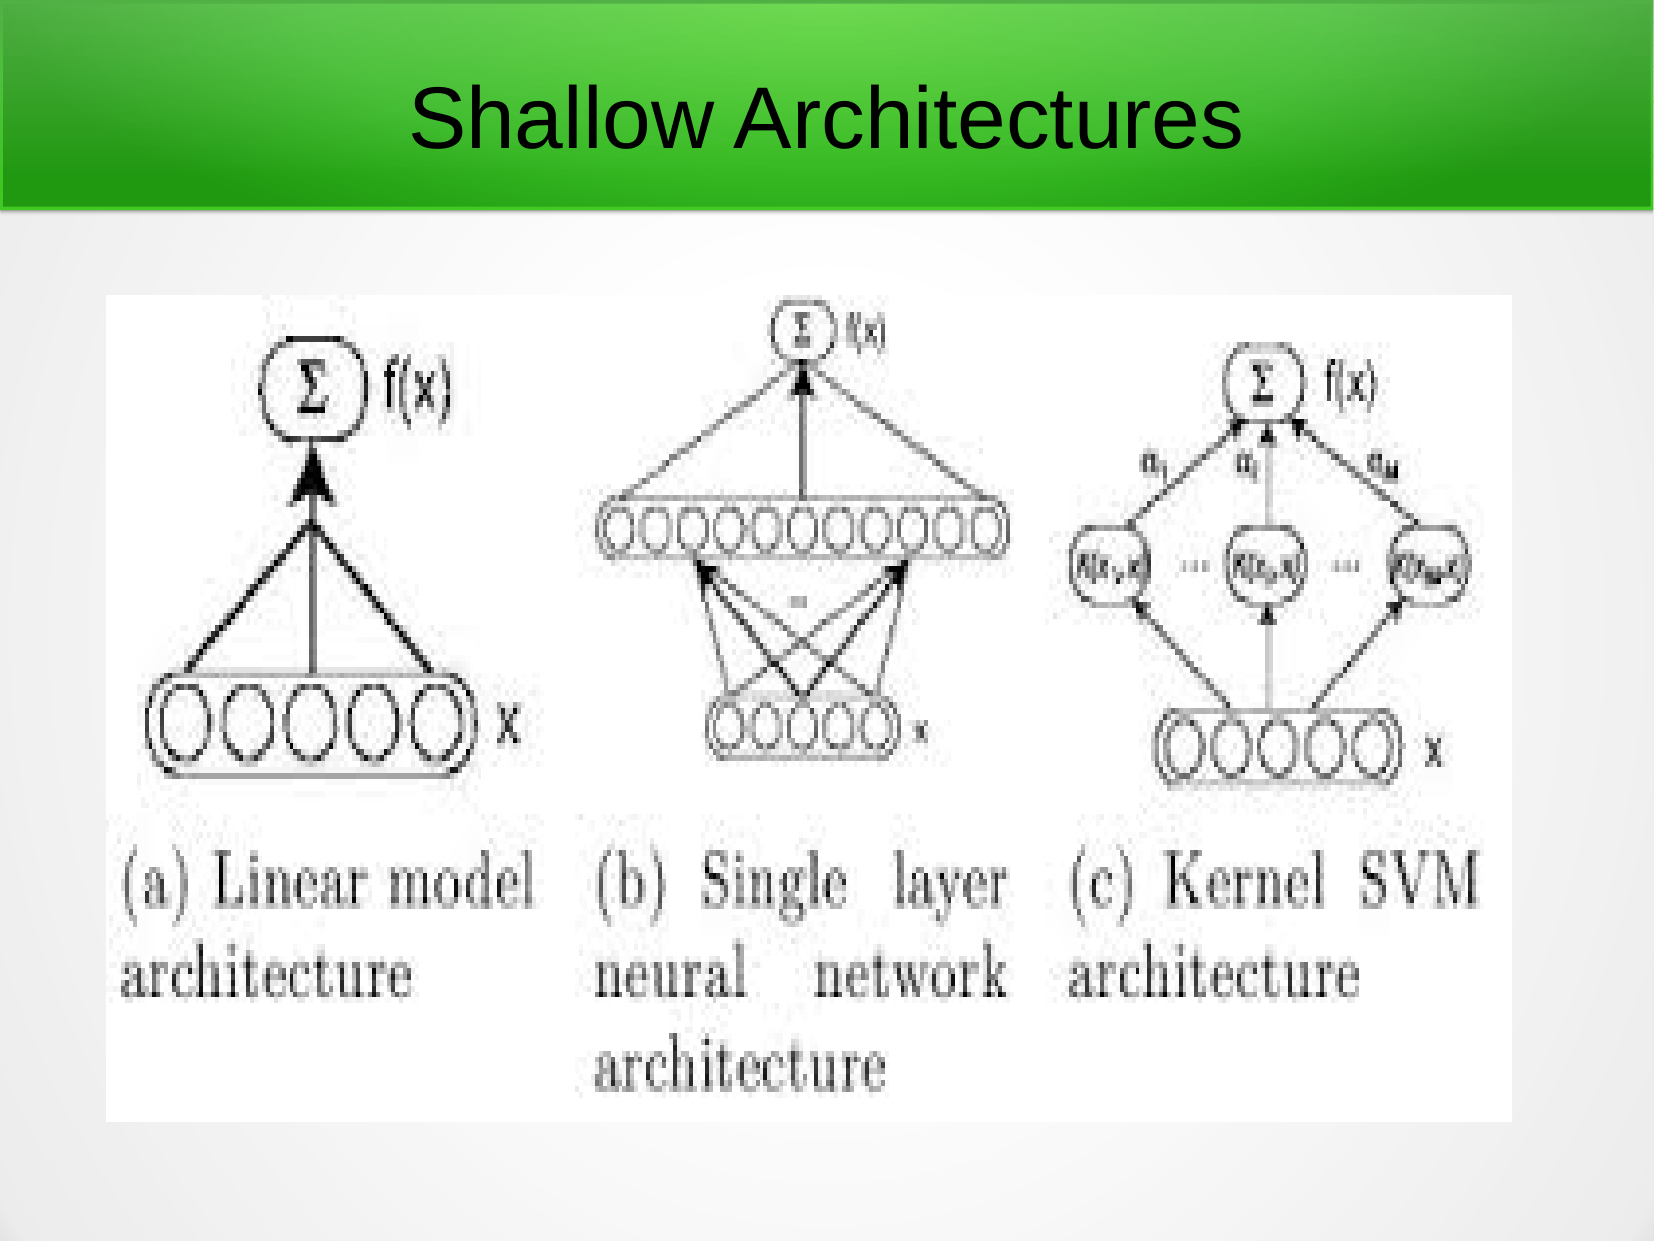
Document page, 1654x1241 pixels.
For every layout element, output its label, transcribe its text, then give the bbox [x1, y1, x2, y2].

title Shallow Architectures [82, 47, 1571, 189]
picture [106, 295, 1512, 1123]
